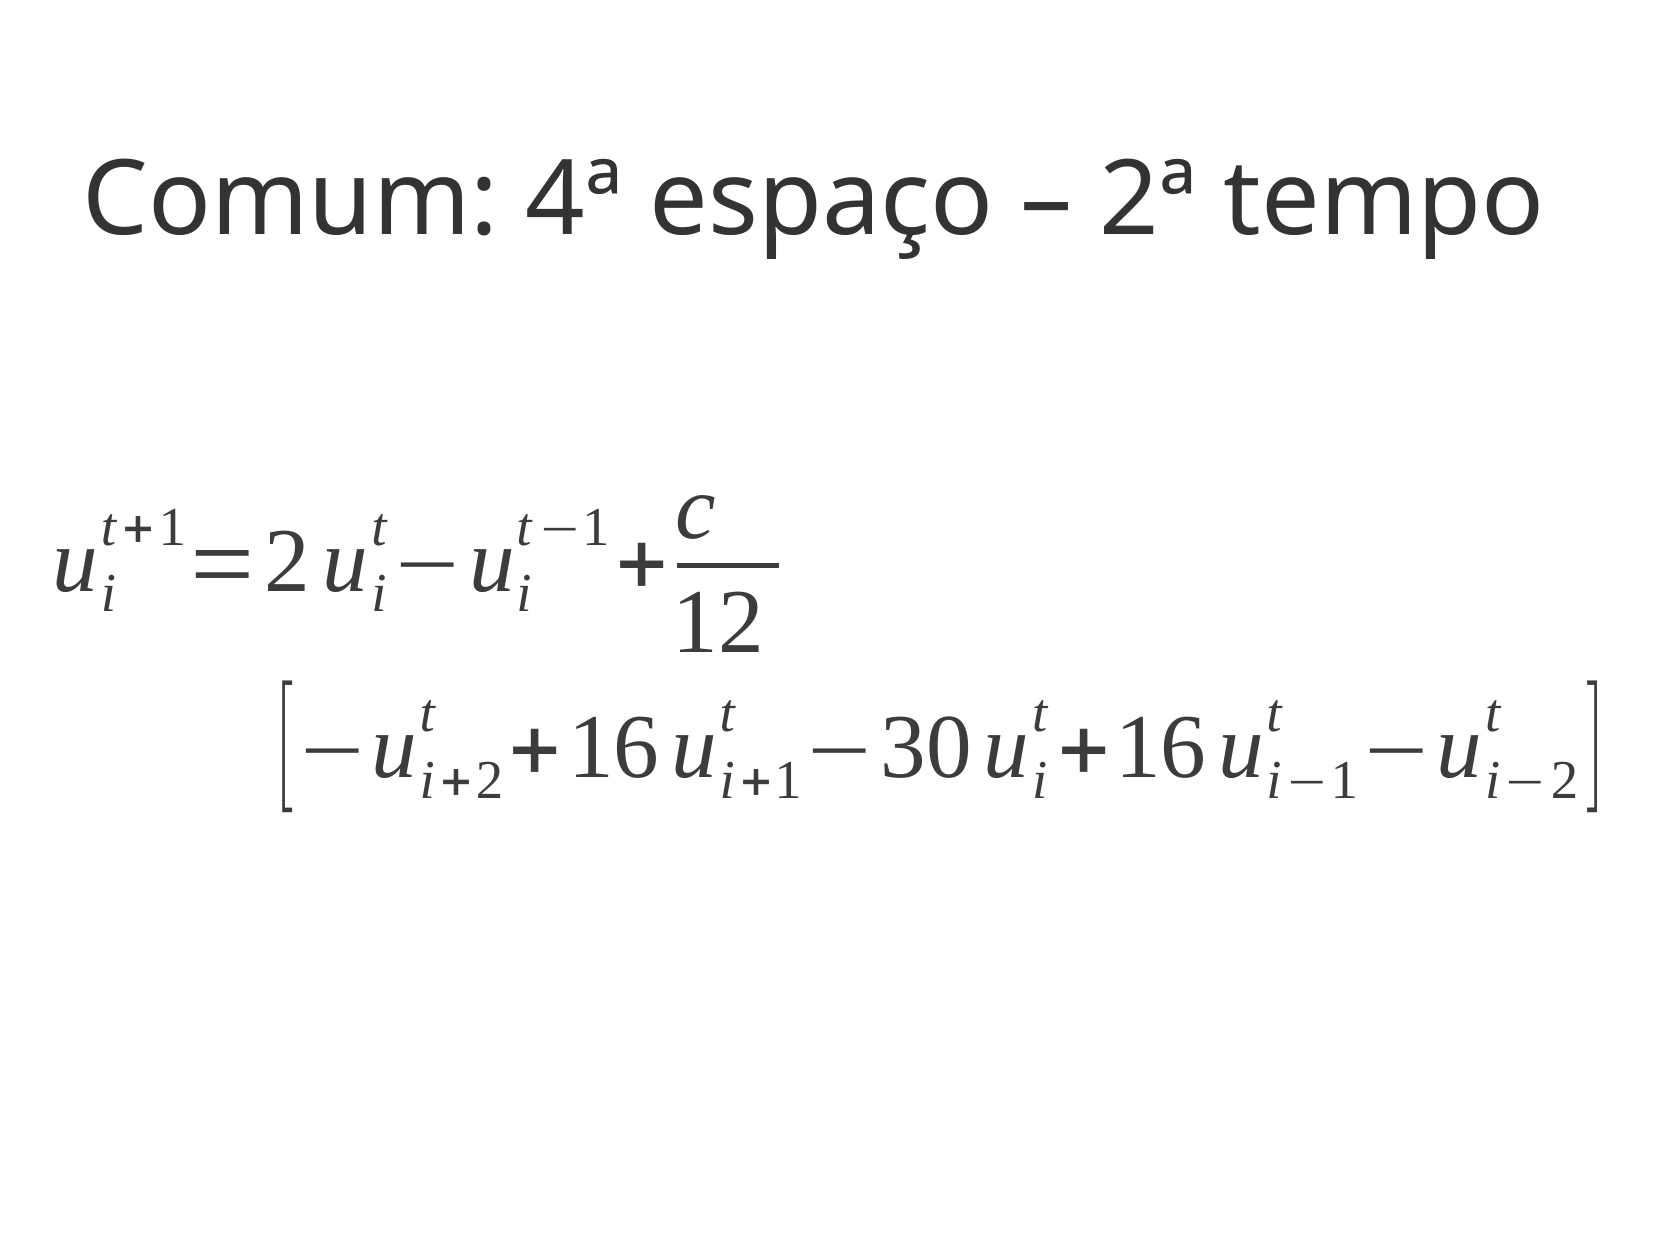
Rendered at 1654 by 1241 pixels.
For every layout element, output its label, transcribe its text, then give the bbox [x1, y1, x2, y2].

chart [44, 456, 1609, 818]
title Comum: 4ª espaço – 2ª tempo [82, 90, 1571, 298]
